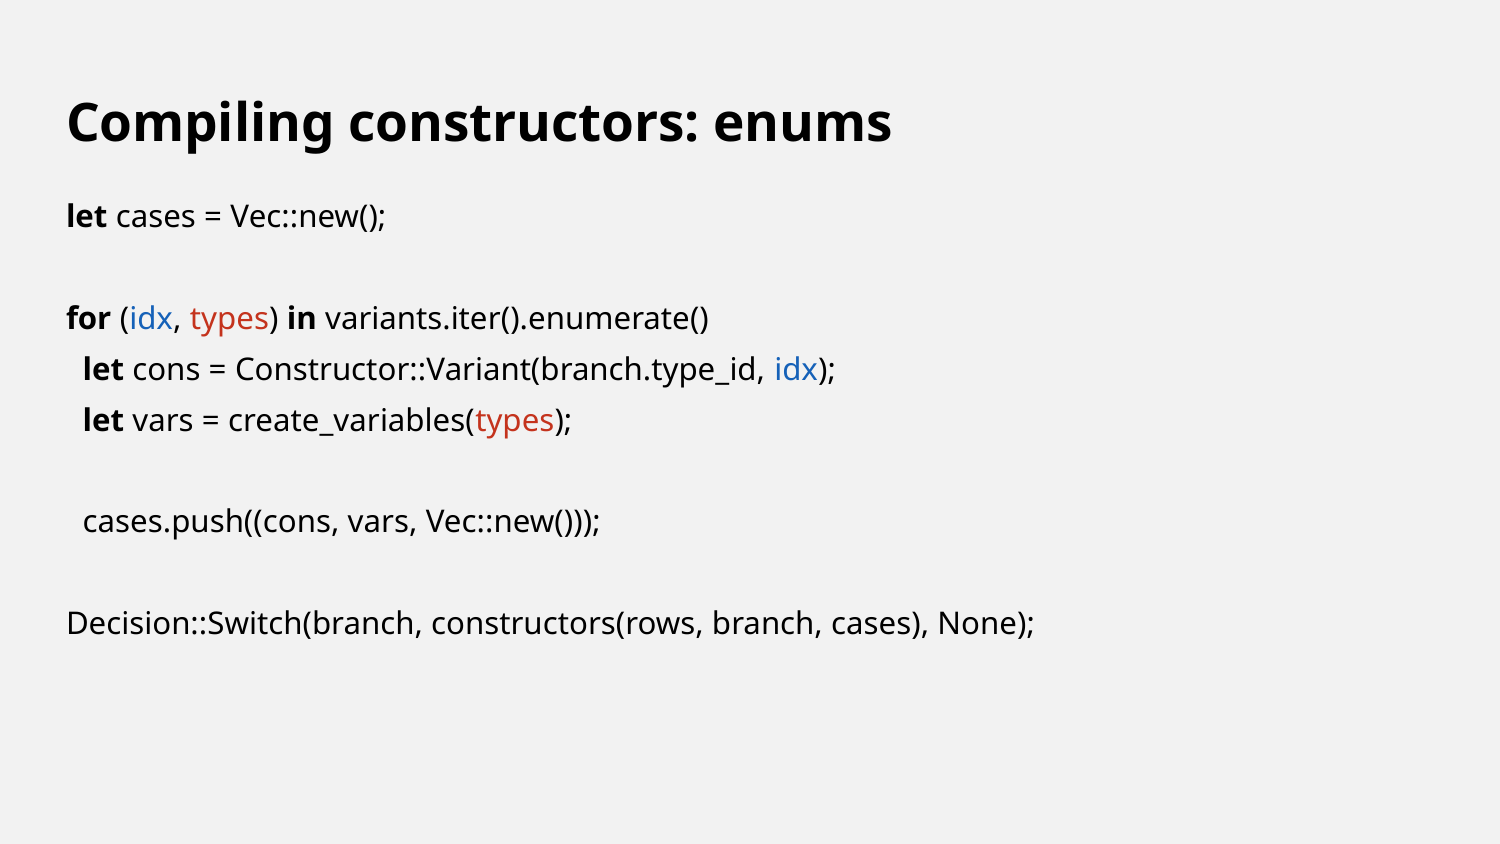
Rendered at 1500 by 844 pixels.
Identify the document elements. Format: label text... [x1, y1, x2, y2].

title Compiling constructors: enums [51, 72, 1449, 167]
list let cases = Vec::new(); for (idx, types) in variants.iter().enumerate() let cons = Constructor::Variant(branch.type_id, idx); let vars = create_variables(types); cases.push((cons, vars, Vec::new())); Decision::Switch(branch, constructors(rows, branch, cases), None); [51, 189, 1449, 750]
